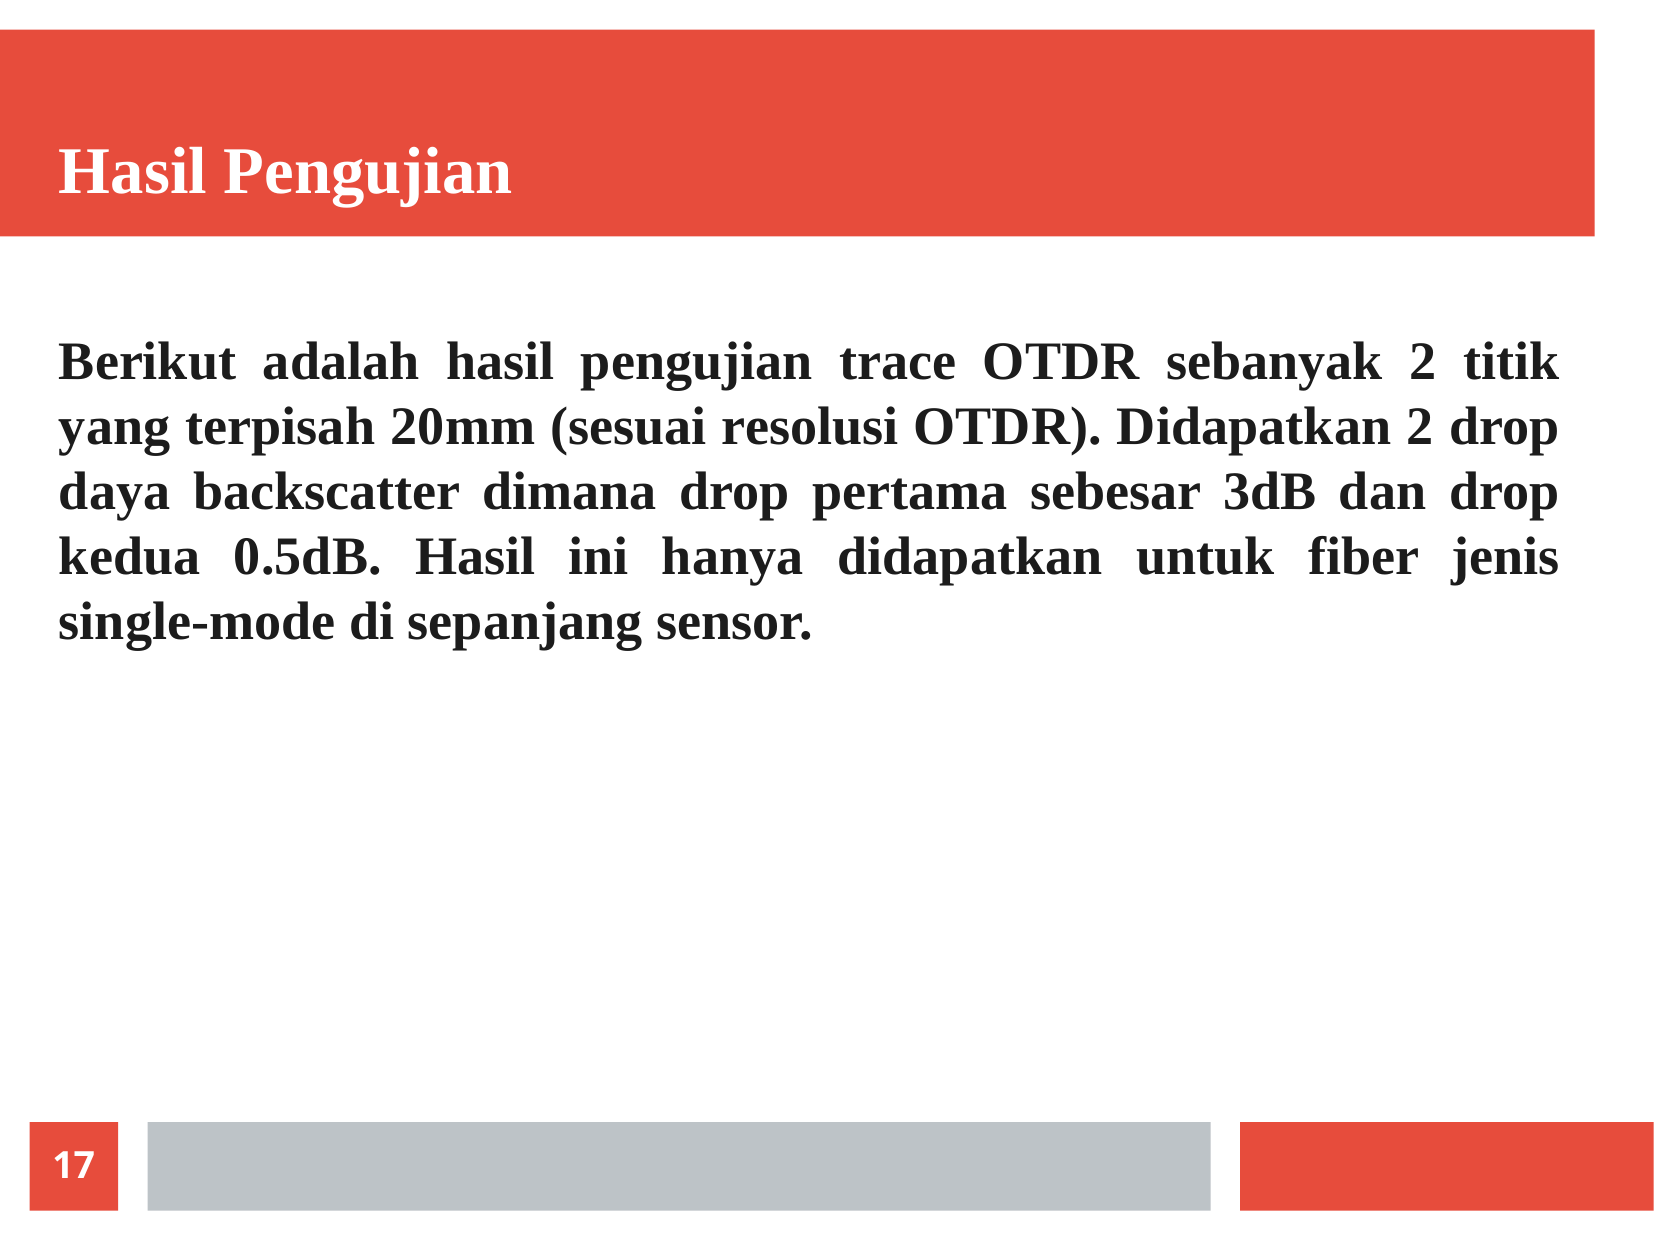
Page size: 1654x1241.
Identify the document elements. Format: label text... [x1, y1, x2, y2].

text_box [29, 1122, 119, 1211]
title Hasil Pengujian [59, 59, 1595, 207]
list Berikut adalah hasil pengujian trace OTDR sebanyak 2 titik yang terpisah 20mm (sesuai resolusi OTDR). Didapatkan 2 drop daya backscatter dimana drop pertama sebesar 3dB dan drop kedua 0.5dB. Hasil ini hanya didapatkan untuk fiber jenis single-mode di sepanjang sensor. [59, 324, 1565, 1093]
